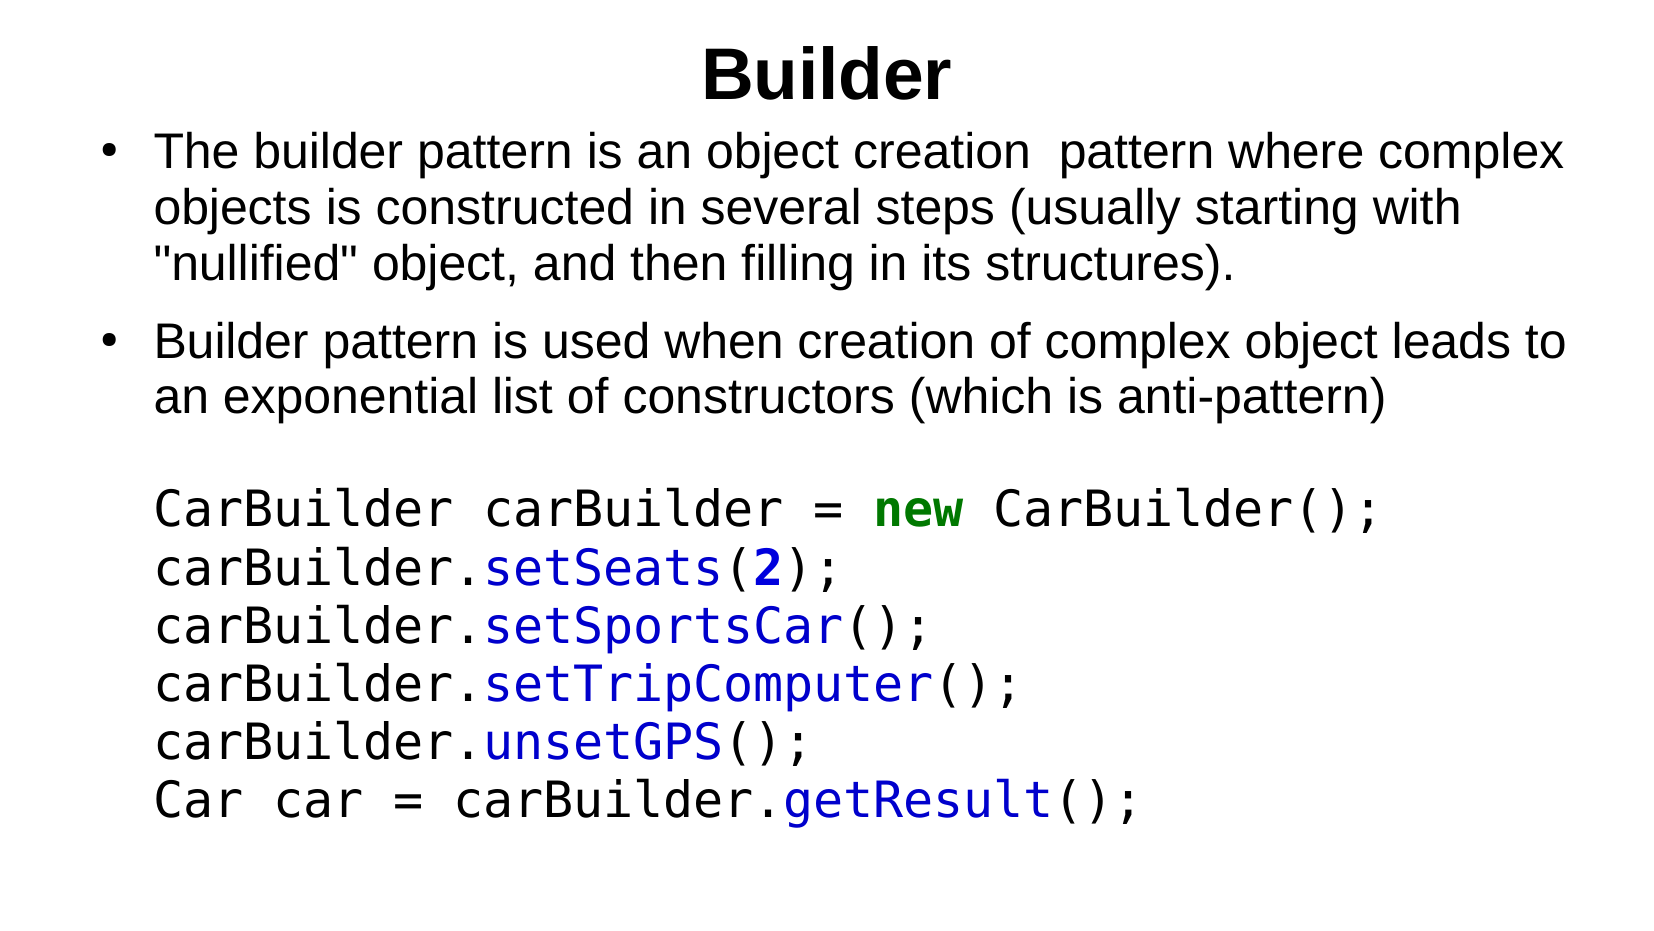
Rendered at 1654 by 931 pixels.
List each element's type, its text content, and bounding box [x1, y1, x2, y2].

title Builder [82, 33, 1571, 116]
list The builder pattern is an object creation pattern where complex objects is constructed in several steps (usually starting with "nullified" object, and then filling in its structures). Builder pattern is used when creation of complex object leads to an exponential list of constructors (which is anti-pattern) CarBuilder carBuilder = new CarBuilder(); carBuilder.setSeats(2); carBuilder.setSportsCar(); carBuilder.setTripComputer(); carBuilder.unsetGPS(); Car car = carBuilder.getResult(); [82, 123, 1606, 901]
